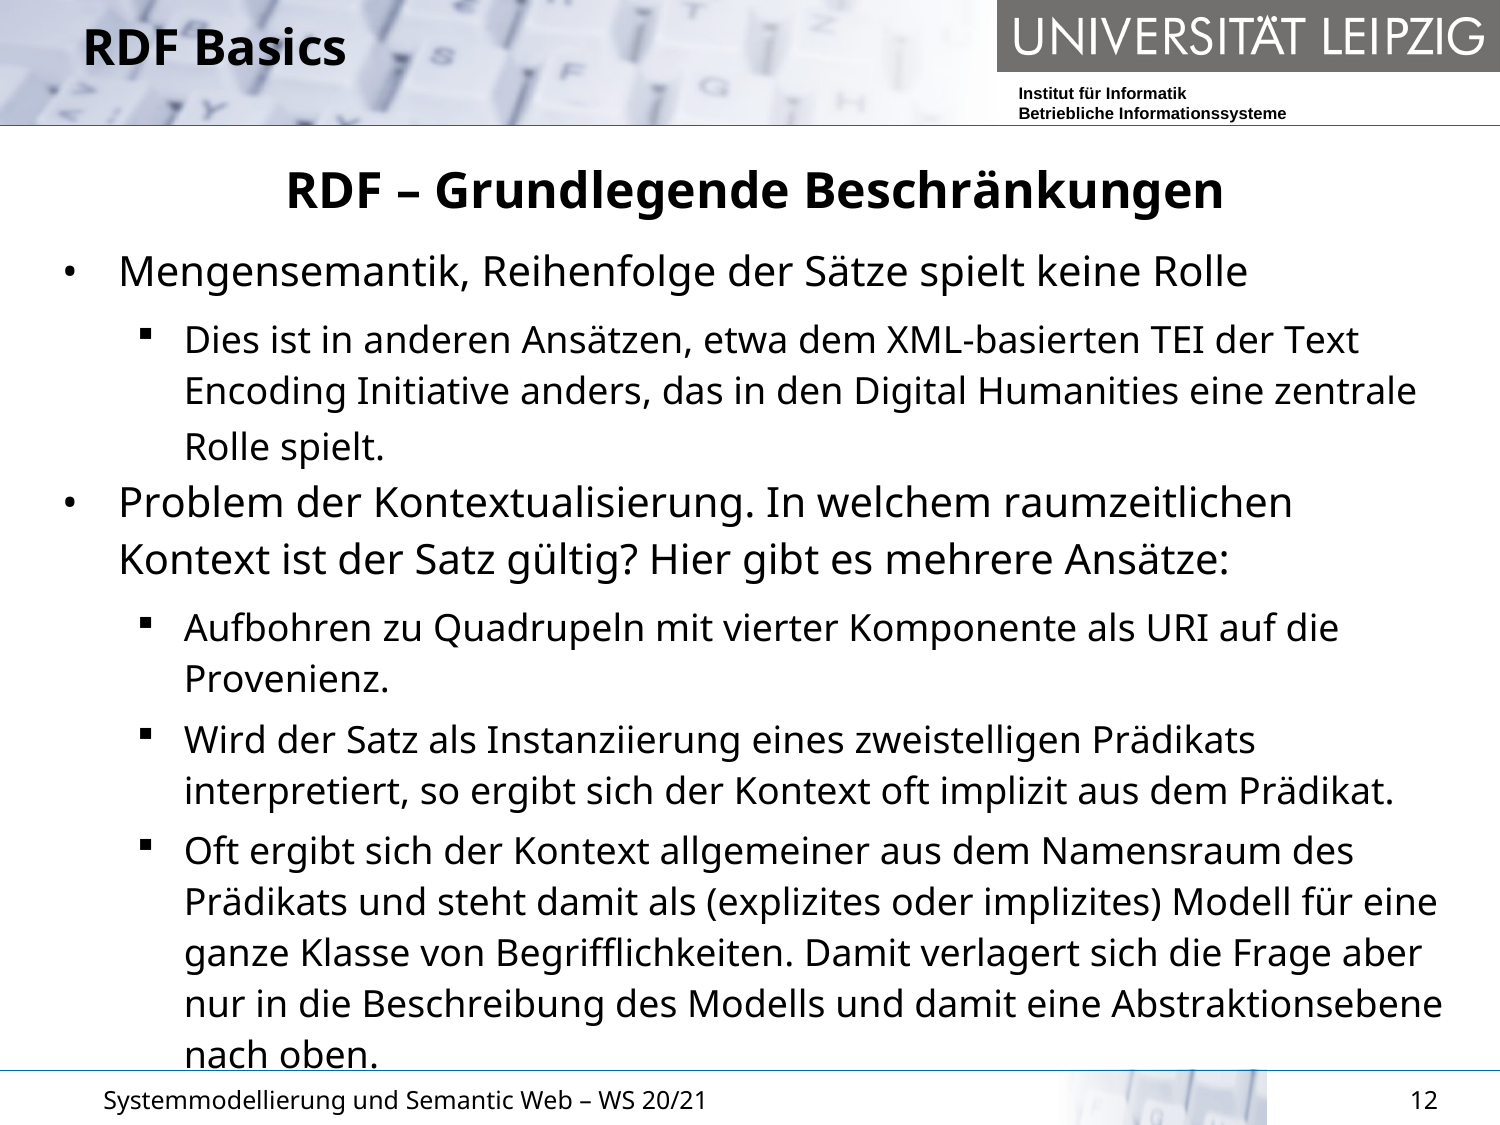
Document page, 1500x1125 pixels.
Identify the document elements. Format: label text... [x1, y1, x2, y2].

picture [1057, 1071, 1267, 1125]
picture [0, 0, 1500, 125]
list RDF – Grundlegende Beschränkungen Mengensemantik, Reihenfolge der Sätze spielt keine Rolle Dies ist in anderen Ansätzen, etwa dem XML-basierten TEI der Text Encoding Initiative anders, das in den Digital Humanities eine zentrale Rolle spielt. Problem der Kontextualisierung. In welchem raumzeitlichen Kontext ist der Satz gültig? Hier gibt es mehrere Ansätze: Aufbohren zu Quadrupeln mit vierter Komponente als URI auf die Provenienz. Wird der Satz als Instanziierung eines zweistelligen Prädikats interpretiert, so ergibt sich der Kontext oft implizit aus dem Prädikat. Oft ergibt sich der Kontext allgemeiner aus dem Namensraum des Prädikats und steht damit als (explizites oder implizites) Modell für eine ganze Klasse von Begrifflichkeiten. Damit verlagert sich die Frage aber nur in die Beschreibung des Modells und damit eine Abstraktionsebene nach oben. [47, 147, 1465, 1040]
text_box RDF Basics [68, 7, 363, 84]
